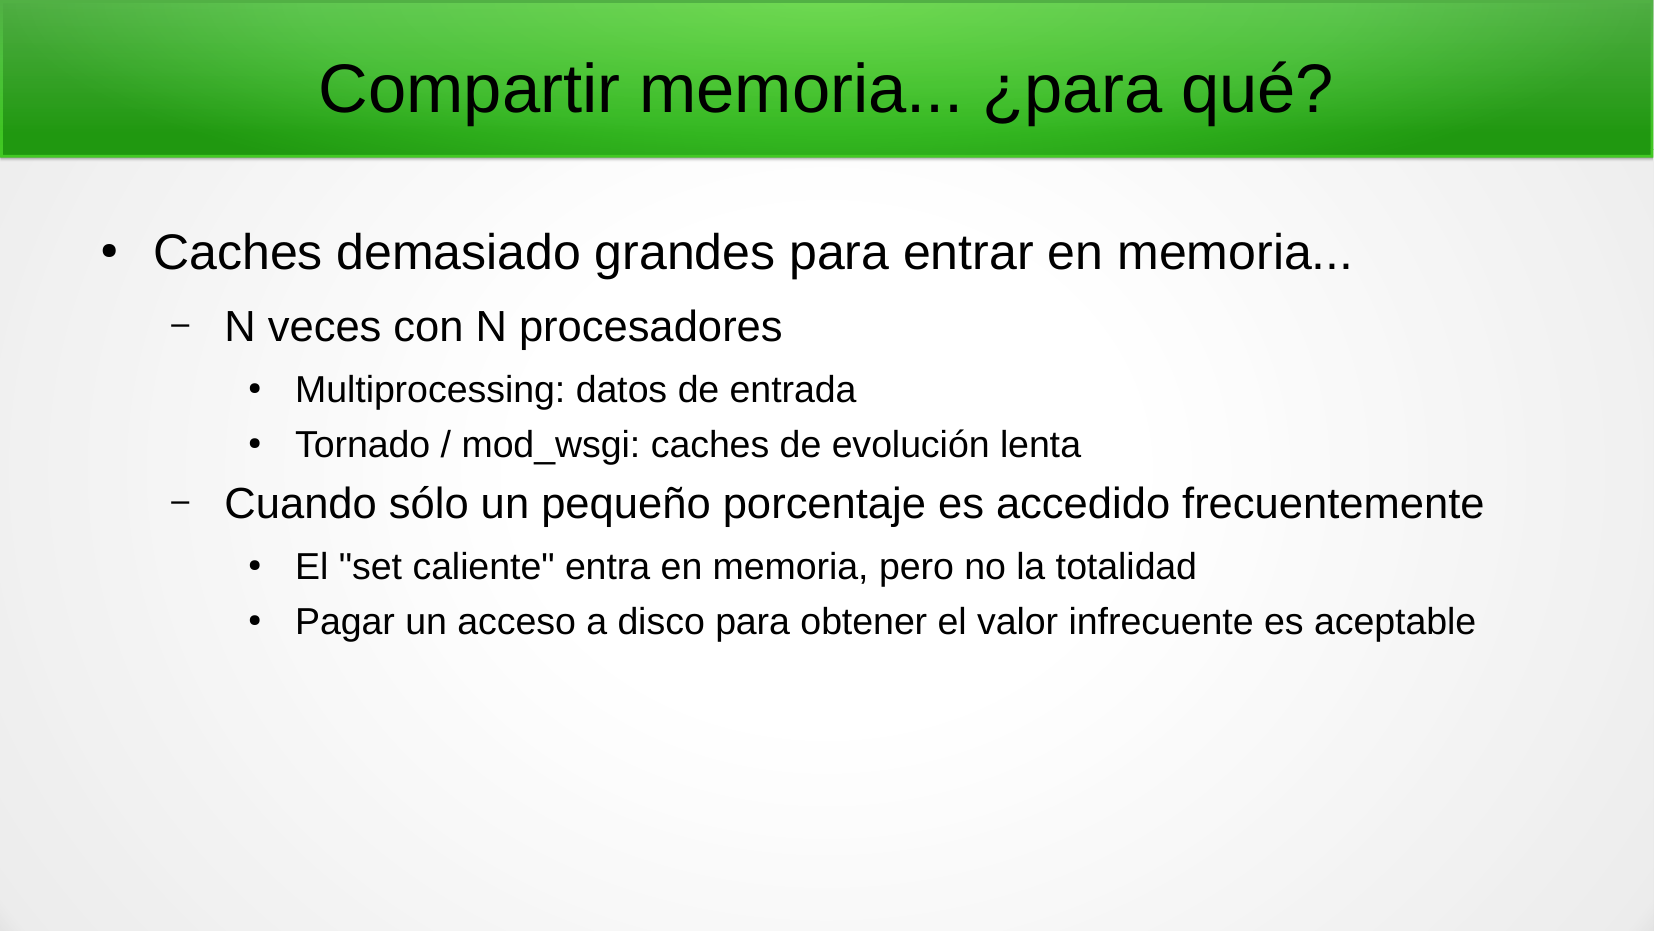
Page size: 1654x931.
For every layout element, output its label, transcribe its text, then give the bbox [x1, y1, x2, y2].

list Caches demasiado grandes para entrar en memoria... N veces con N procesadores Multiprocessing: datos de entrada Tornado / mod_wsgi: caches de evolución lenta Cuando sólo un pequeño porcentaje es accedido frecuentemente El "set caliente" entra en memoria, pero no la totalidad Pagar un acceso a disco para obtener el valor infrecuente es aceptable [82, 224, 1571, 764]
title Compartir memoria... ¿para qué? [82, 35, 1571, 142]
